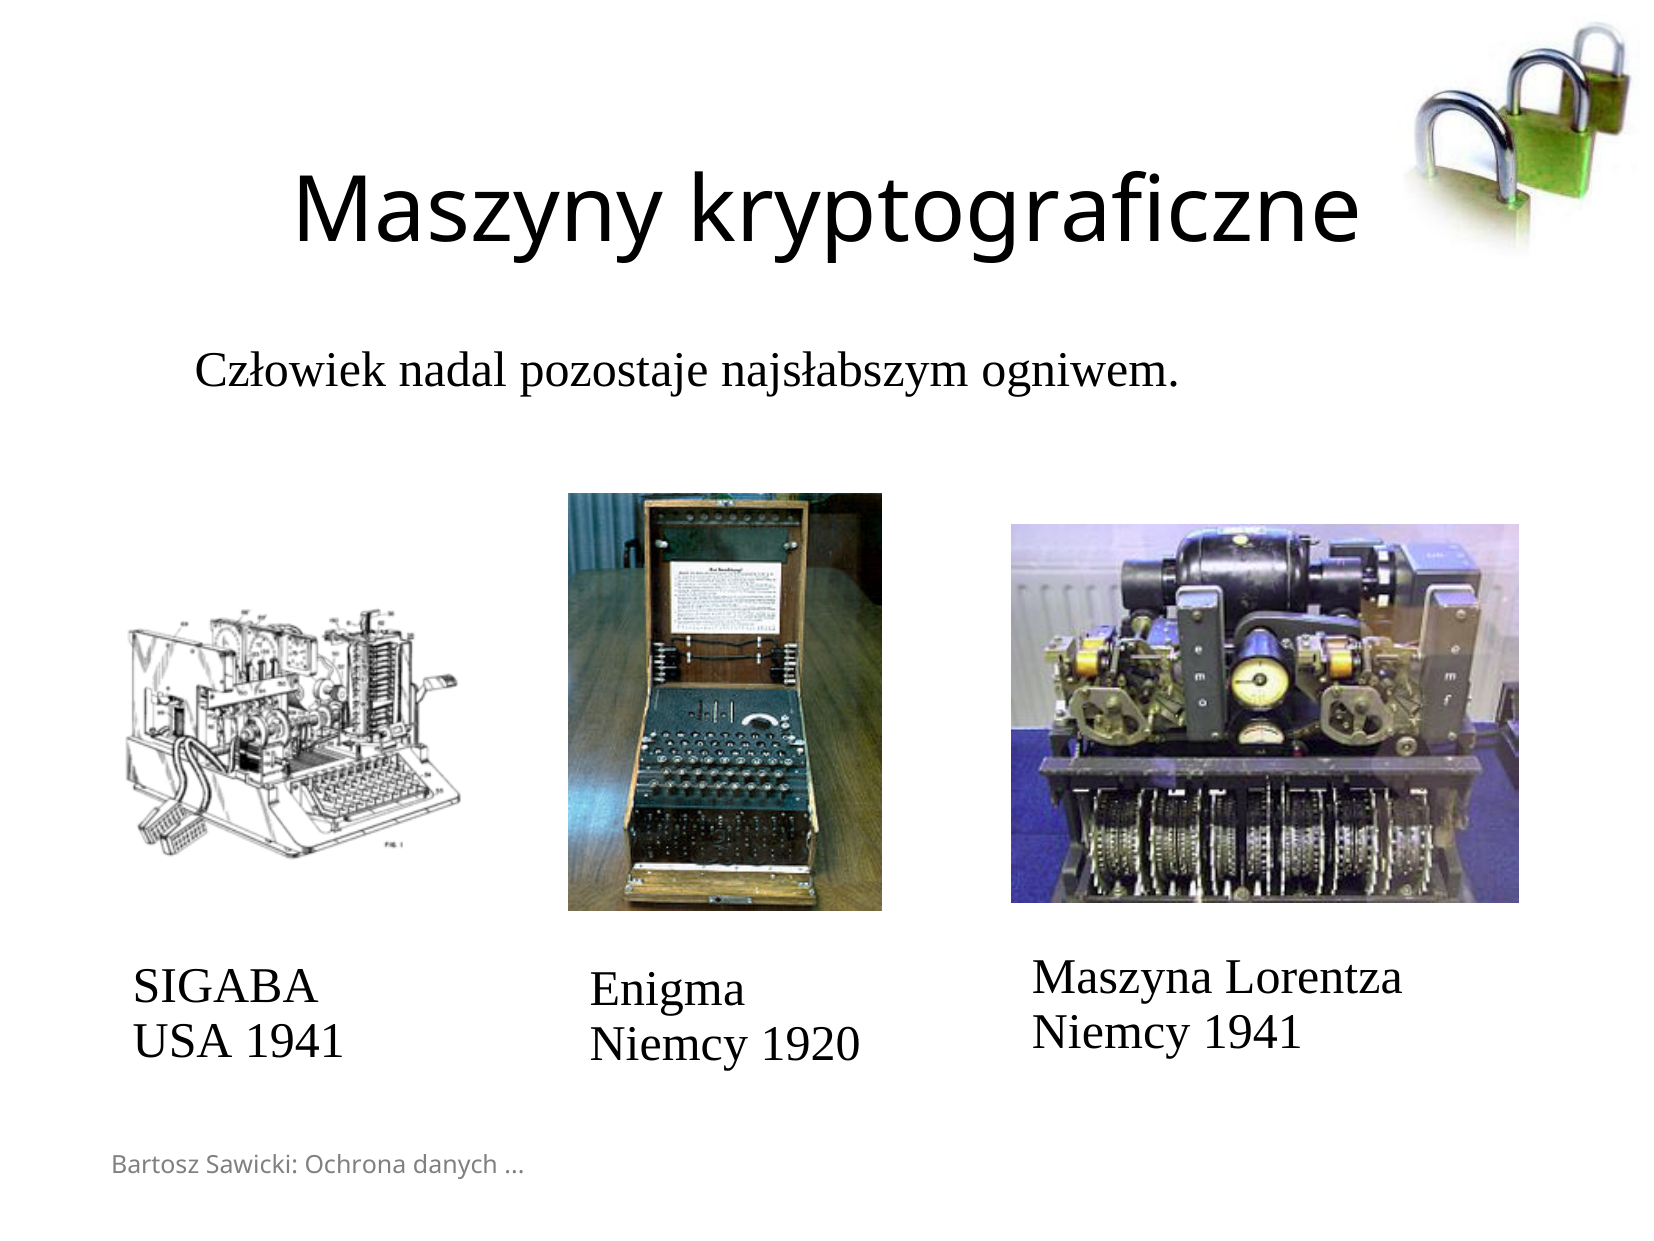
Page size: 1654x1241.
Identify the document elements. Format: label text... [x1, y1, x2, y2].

text_box Enigma Niemcy 1920 [589, 961, 988, 1072]
title Maszyny kryptograficzne [121, 102, 1534, 310]
text_box SIGABA USA 1941 [132, 958, 452, 1069]
picture [123, 605, 467, 863]
text_box Człowiek nadal pozostaje najsłabszym ogniwem. [194, 341, 1495, 398]
text_box Maszyna Lorentza Niemcy 1941 [1031, 949, 1404, 1060]
picture [1011, 524, 1519, 903]
picture [1385, 14, 1640, 266]
picture [568, 493, 882, 911]
